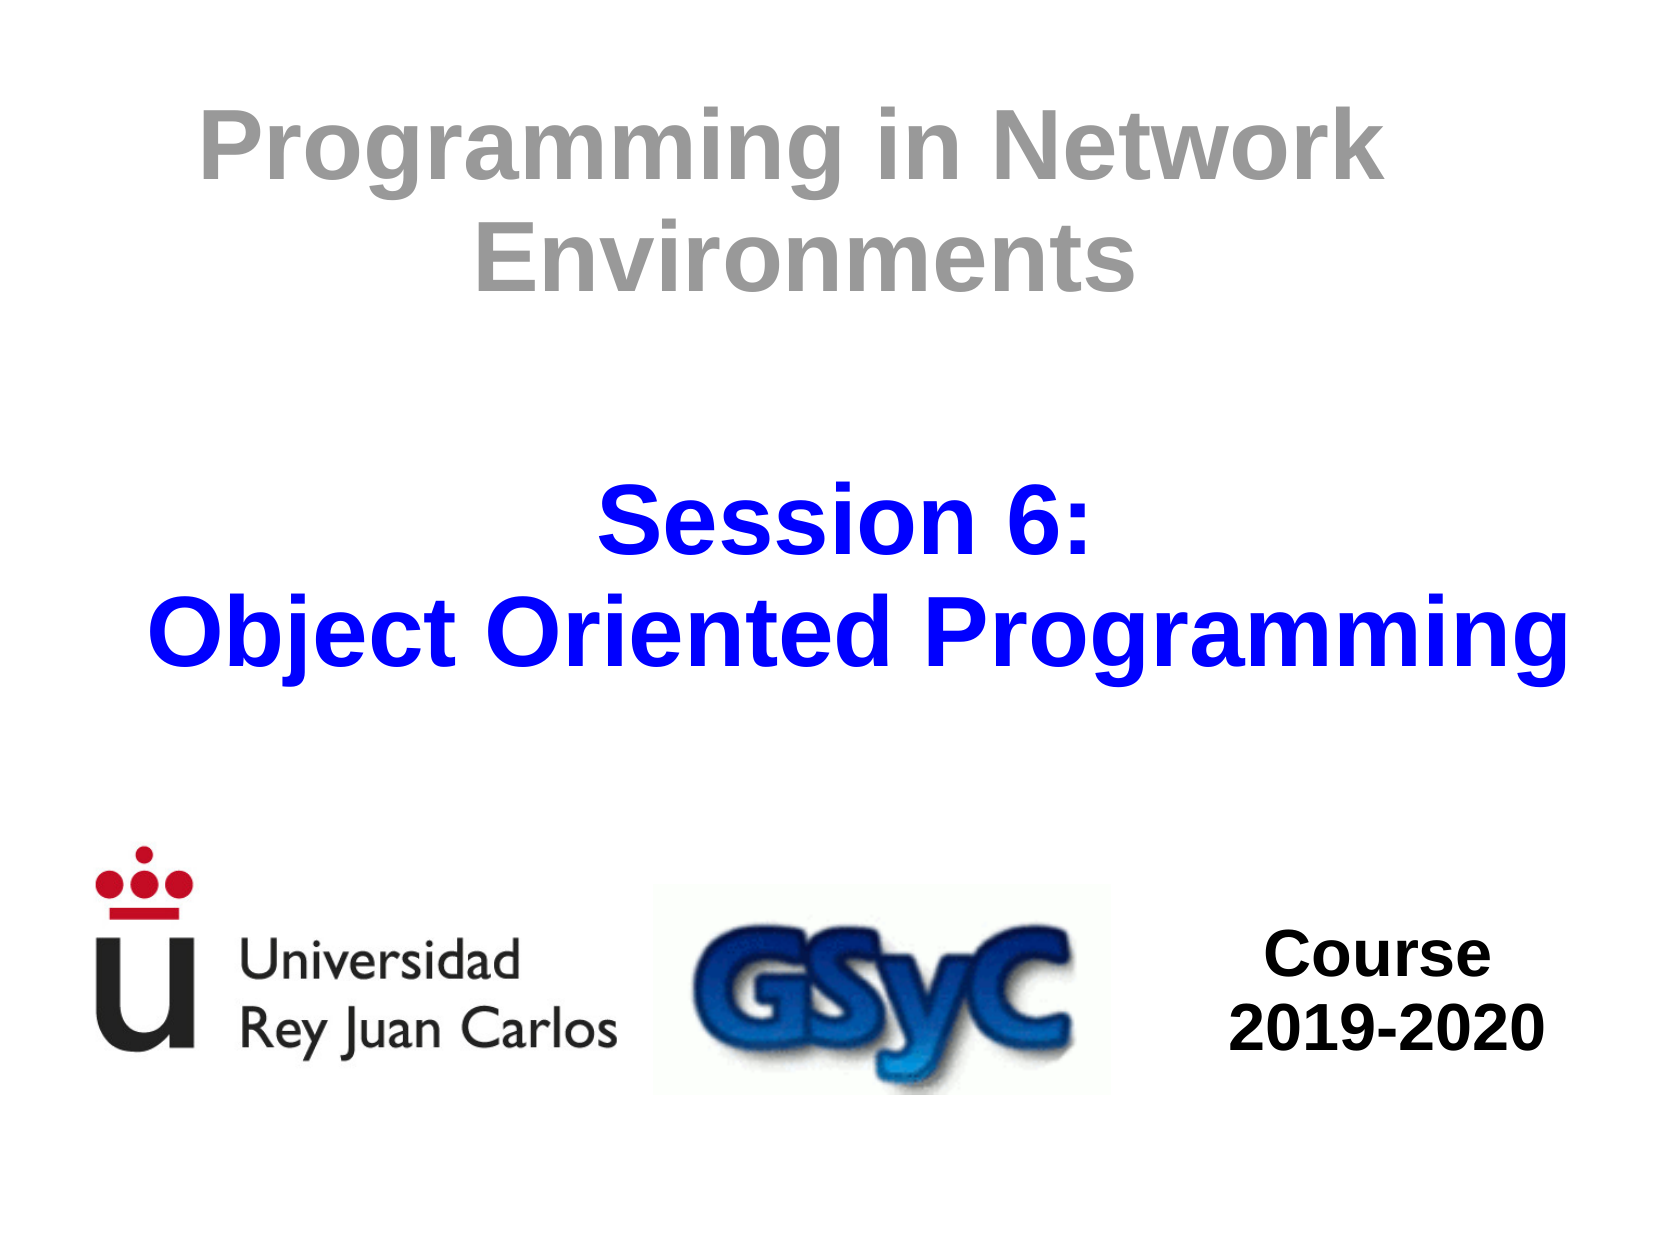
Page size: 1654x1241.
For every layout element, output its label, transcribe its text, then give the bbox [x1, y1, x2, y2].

picture [61, 824, 646, 1081]
picture [653, 884, 1111, 1096]
title Programming in Network Environments [120, 75, 1491, 327]
title Course 2019-2020 [1185, 915, 1591, 1066]
title Session 6: Object Oriented Programming [144, 408, 1576, 744]
